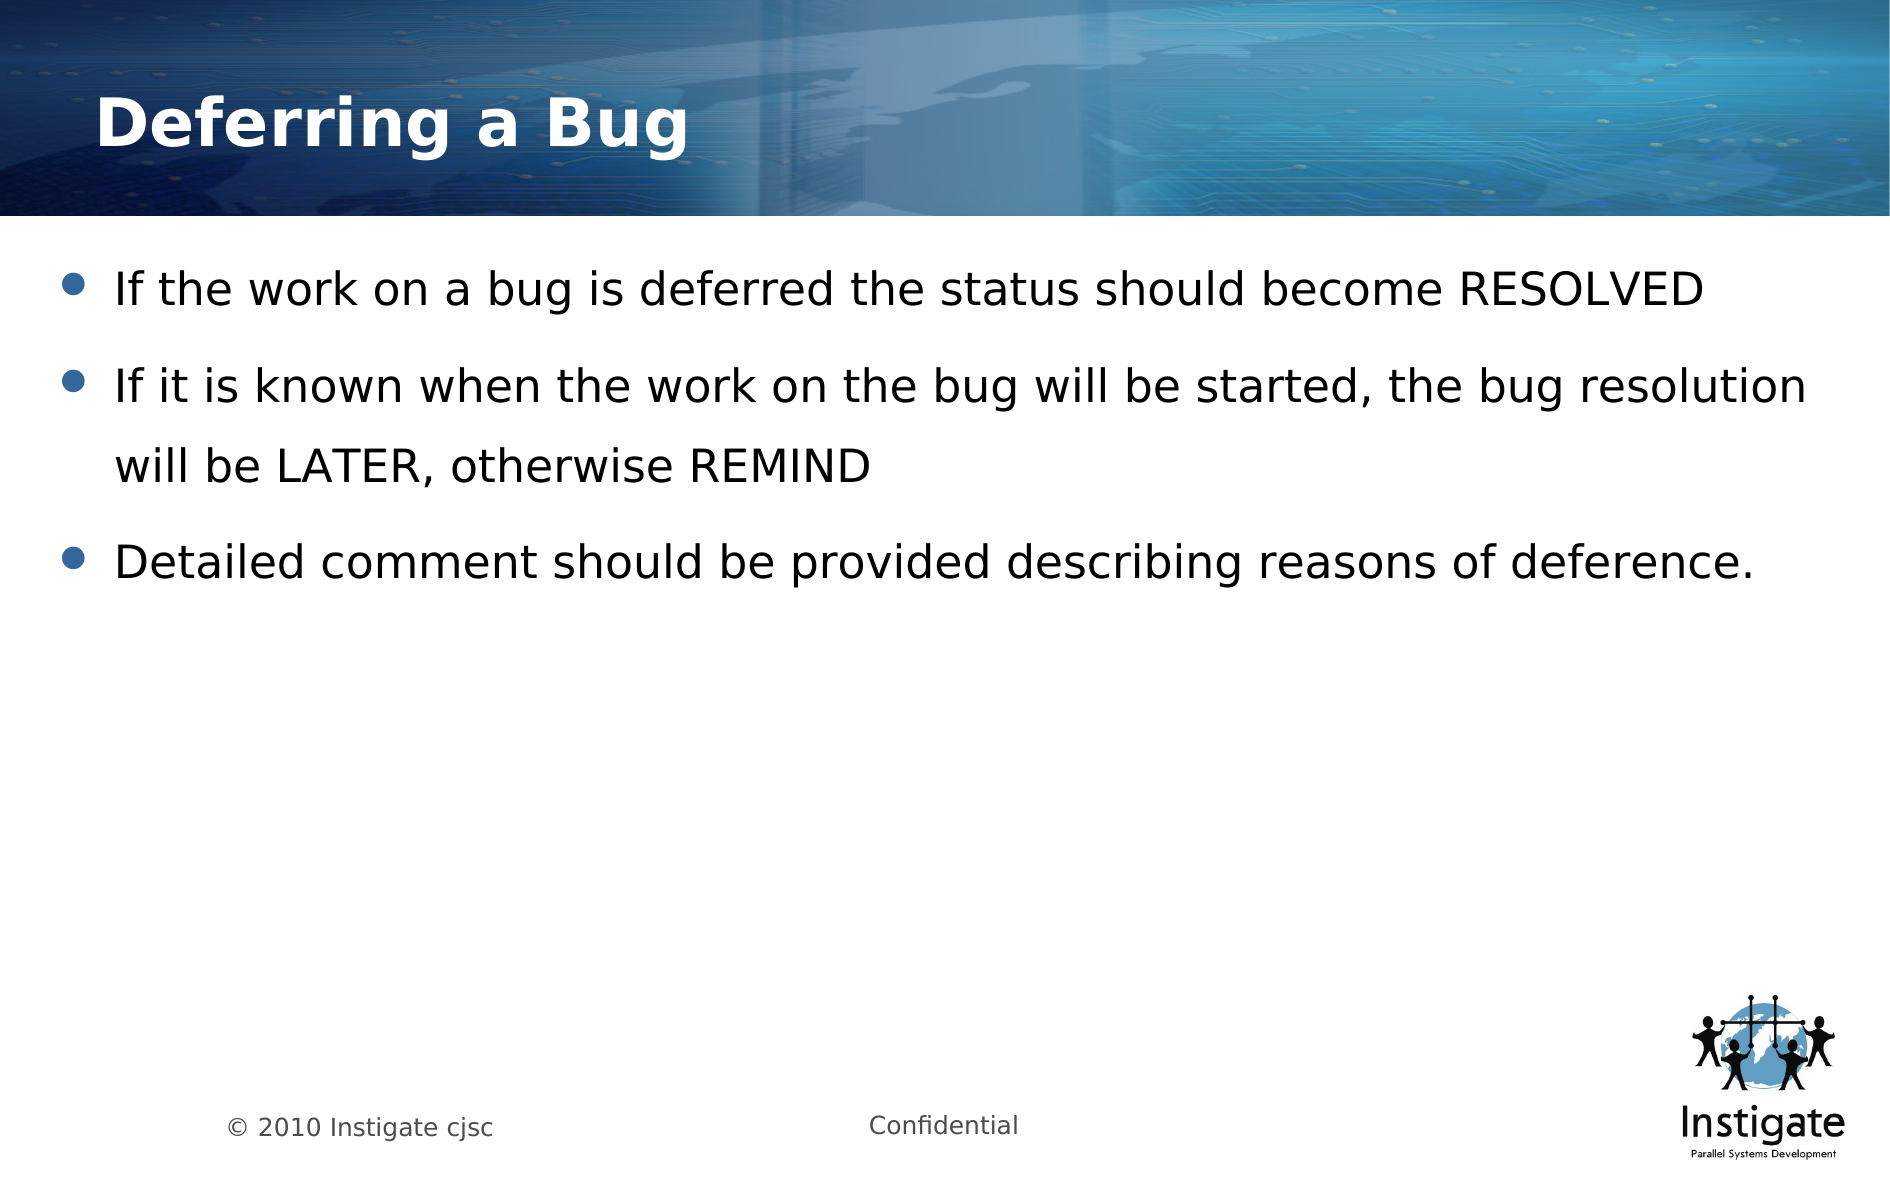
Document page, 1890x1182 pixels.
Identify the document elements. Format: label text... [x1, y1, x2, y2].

picture [1650, 956, 1876, 1182]
picture [0, 0, 1890, 216]
title Deferring a Bug [94, 54, 1793, 210]
list If the work on a bug is deferred the status should become RESOLVED If it is known when the work on the bug will be started, the bug resolution will be LATER, otherwise REMIND Detailed comment should be provided describing reasons of deference. [59, 236, 1831, 1001]
